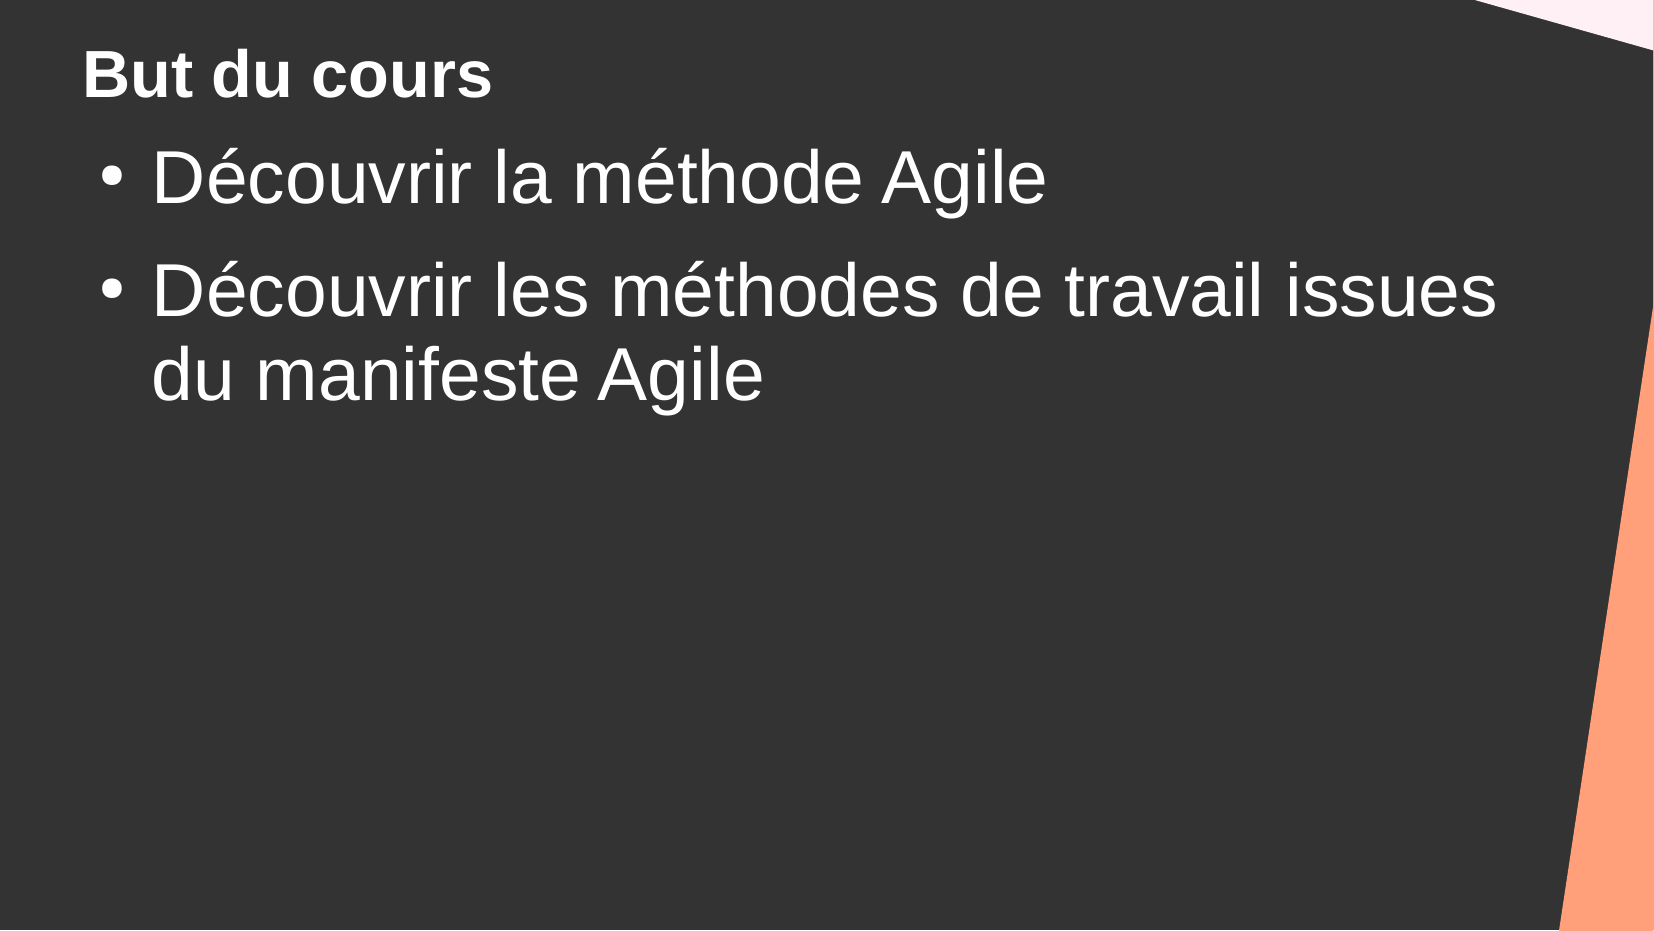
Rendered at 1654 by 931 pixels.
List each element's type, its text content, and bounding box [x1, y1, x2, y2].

text_box [1558, 300, 1654, 931]
title But du cours [82, 37, 1571, 122]
list Découvrir la méthode Agile Découvrir les méthodes de travail issues du manifeste Agile [80, 135, 1560, 762]
text_box [1474, 0, 1654, 51]
